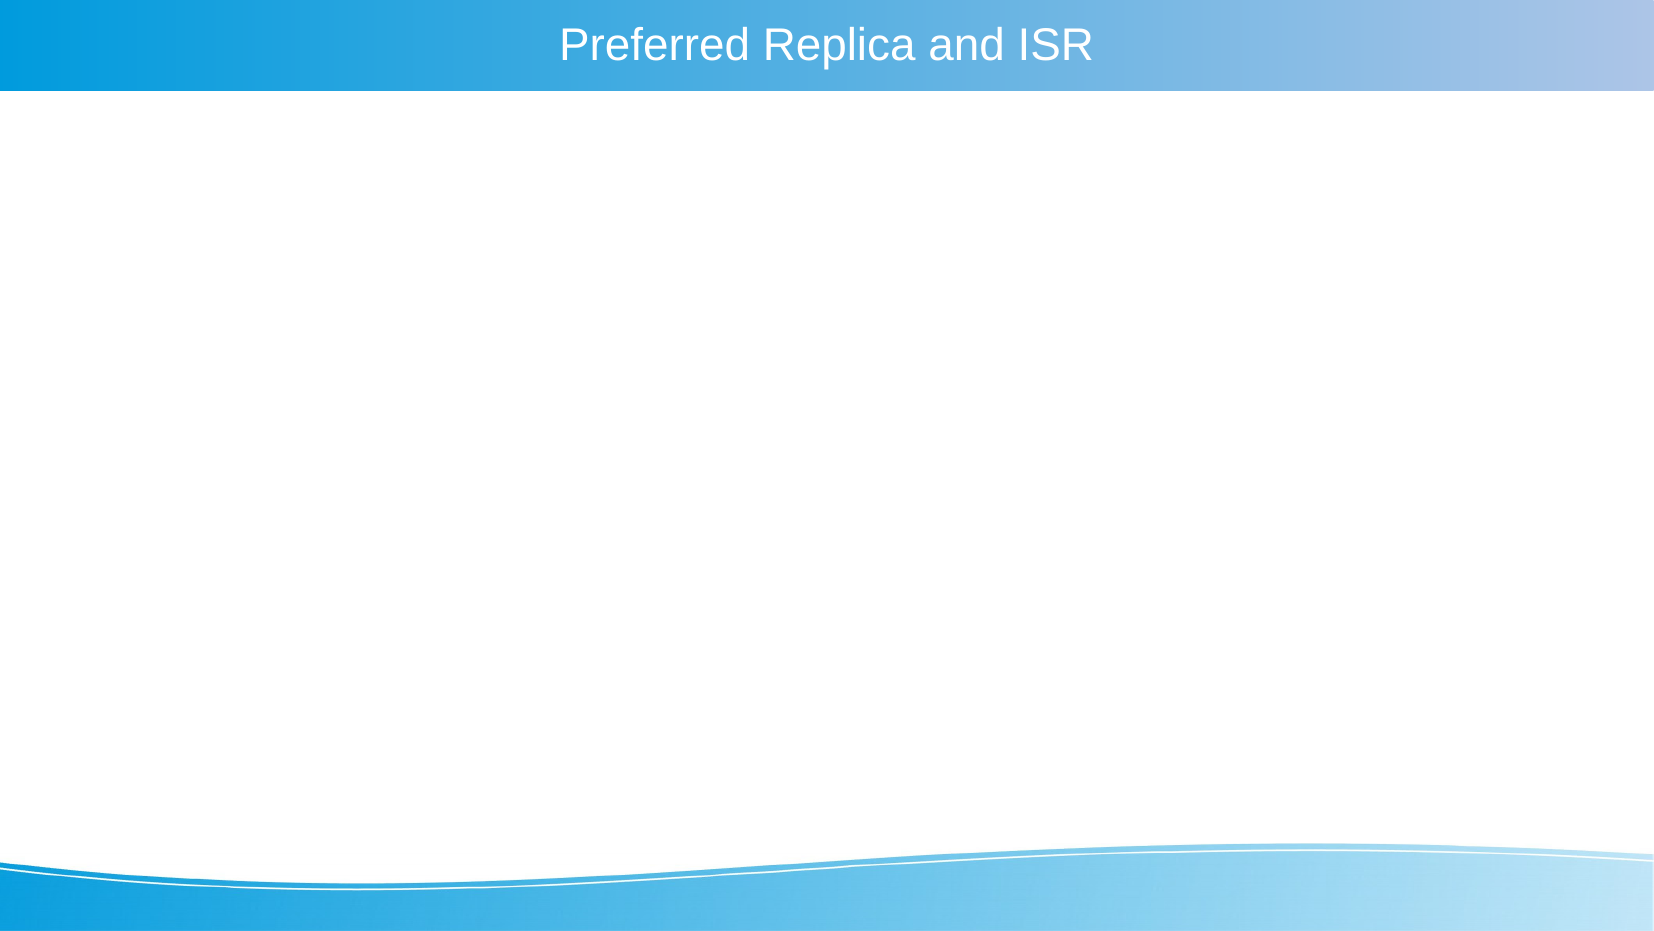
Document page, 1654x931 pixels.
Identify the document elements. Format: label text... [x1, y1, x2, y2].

title Preferred Replica and ISR [82, 5, 1571, 85]
picture [0, 843, 1654, 931]
